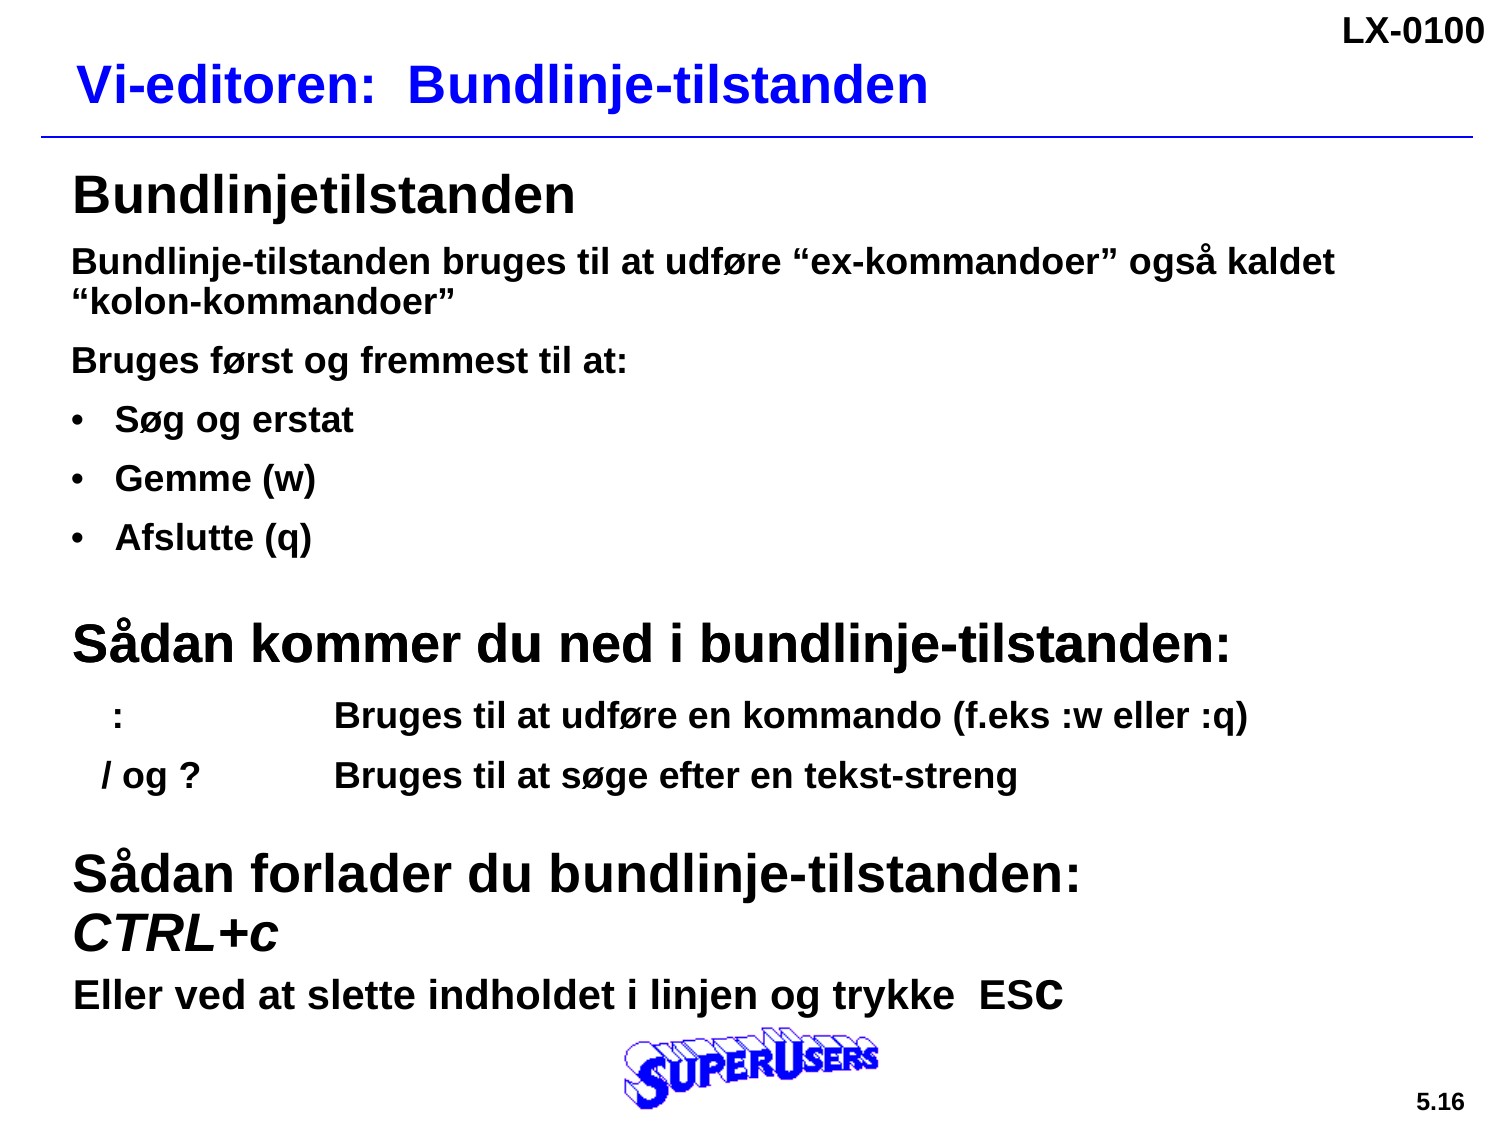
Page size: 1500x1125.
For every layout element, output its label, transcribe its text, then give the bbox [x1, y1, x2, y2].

title Vi-editoren: Bundlinje-tilstanden [76, 39, 1424, 126]
list Sådan forlader du bundlinje-tilstanden: CTRL+c Eller ved at slette indholdet i linjen og trykke ESc [58, 839, 1388, 1031]
picture [620, 1031, 880, 1111]
list Bundlinje­tilstanden [58, 160, 1388, 237]
list Bundlinje-tilstanden bruges til at udføre “ex-kommandoer” også kaldet “kolon-kommandoer” Bruges først og fremmest til at: Søg og erstat Gemme (w) Afslutte (q) [70, 242, 1371, 607]
list : Bruges til at udføre en kommando (f.eks :w eller :q) / og ? Bruges til at søge efter en tekst-streng [28, 696, 1329, 845]
list Sådan kommer du ned i bundlinje-tilstanden: [59, 608, 1388, 685]
